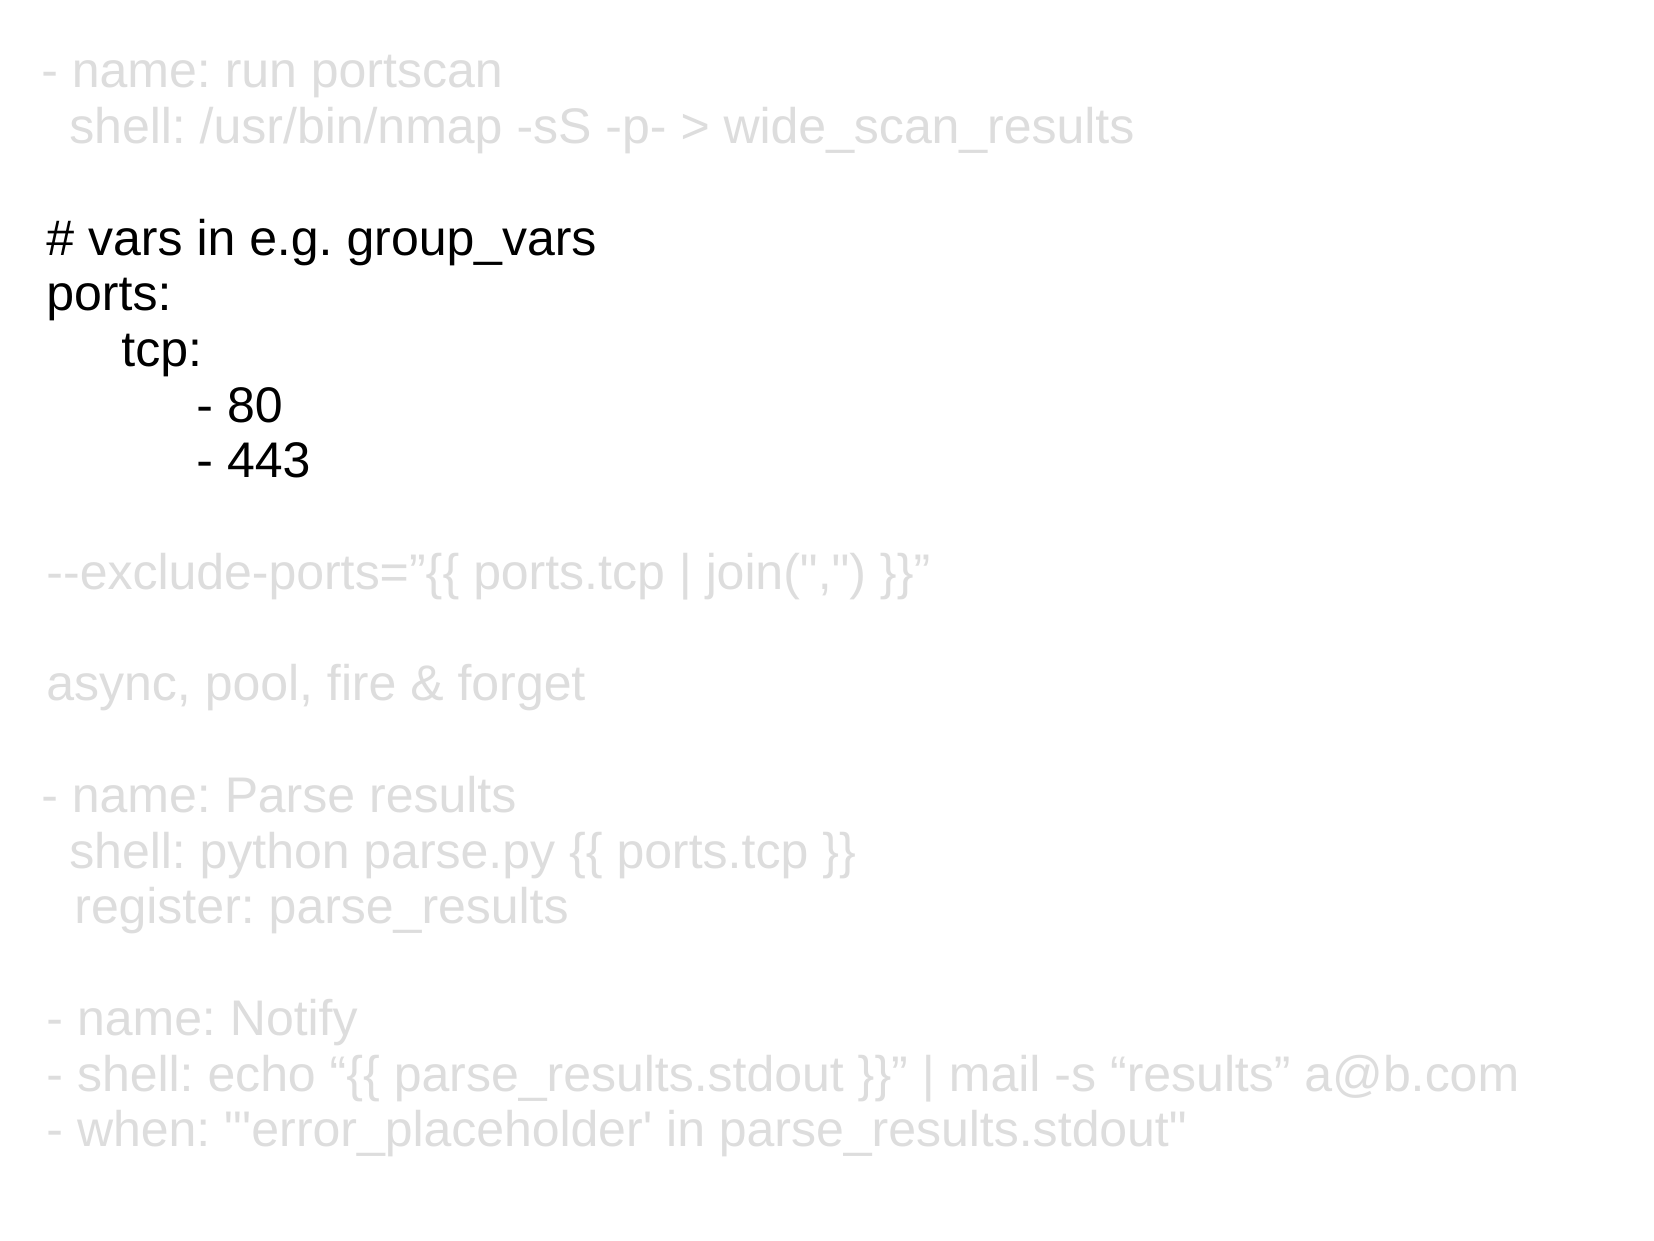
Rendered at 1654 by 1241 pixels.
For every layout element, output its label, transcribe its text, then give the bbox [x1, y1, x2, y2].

text_box - name: run portscan shell: /usr/bin/nmap -sS -p- > wide_scan_results # vars in e.g. group_vars ports: tcp: - 80 - 443 --exclude-ports=”{{ ports.tcp | join(",") }}” async, pool, fire & forget - name: Parse results shell: python parse.py {{ ports.tcp }} register: parse_results - name: Notify - shell: echo “{{ parse_results.stdout }}” | mail -s “results” a@b.com - when: "'error_placeholder' in parse_results.stdout" [0, 35, 1636, 1206]
